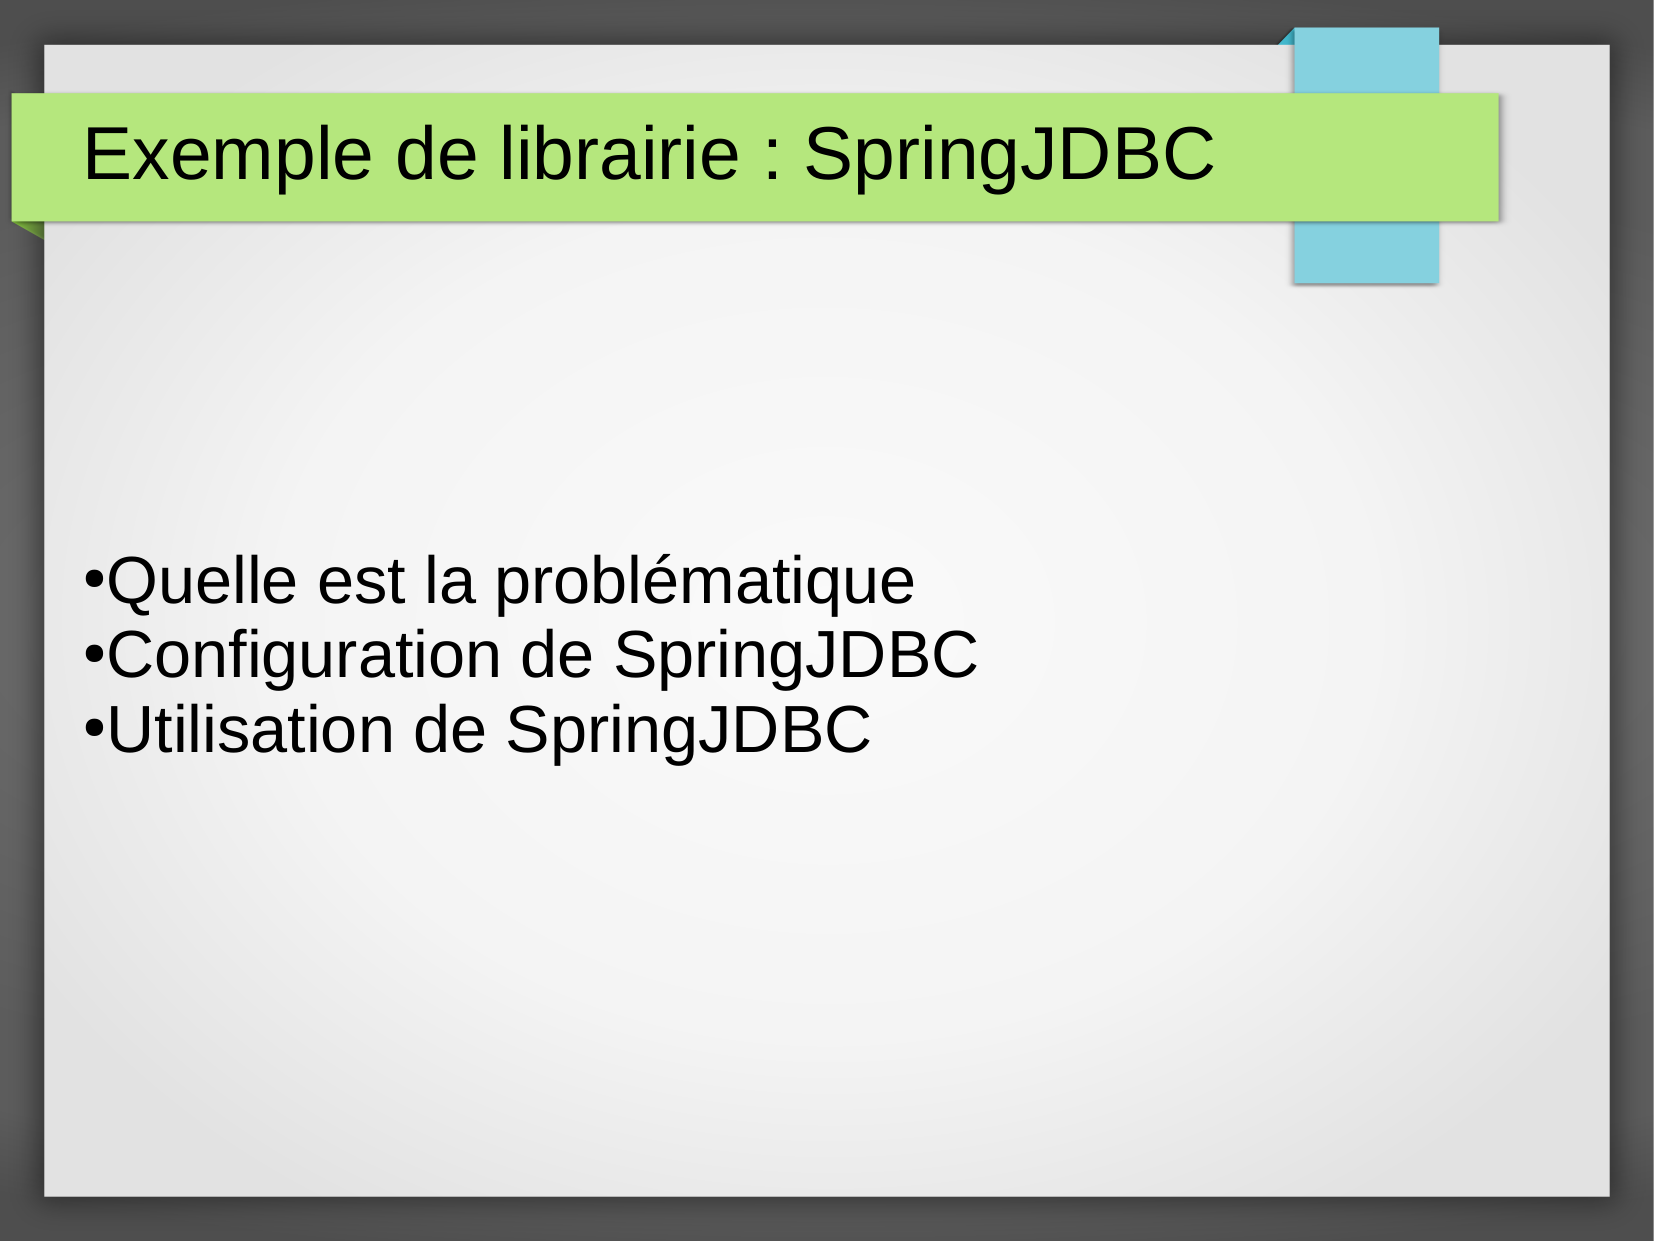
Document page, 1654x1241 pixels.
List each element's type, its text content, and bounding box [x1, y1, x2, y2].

picture [0, 0, 1654, 1241]
title Exemple de librairie : SpringJDBC [82, 94, 1264, 213]
subtitle Quelle est la problématique Configuration de SpringJDBC Utilisation de SpringJDBC [82, 295, 1571, 1015]
